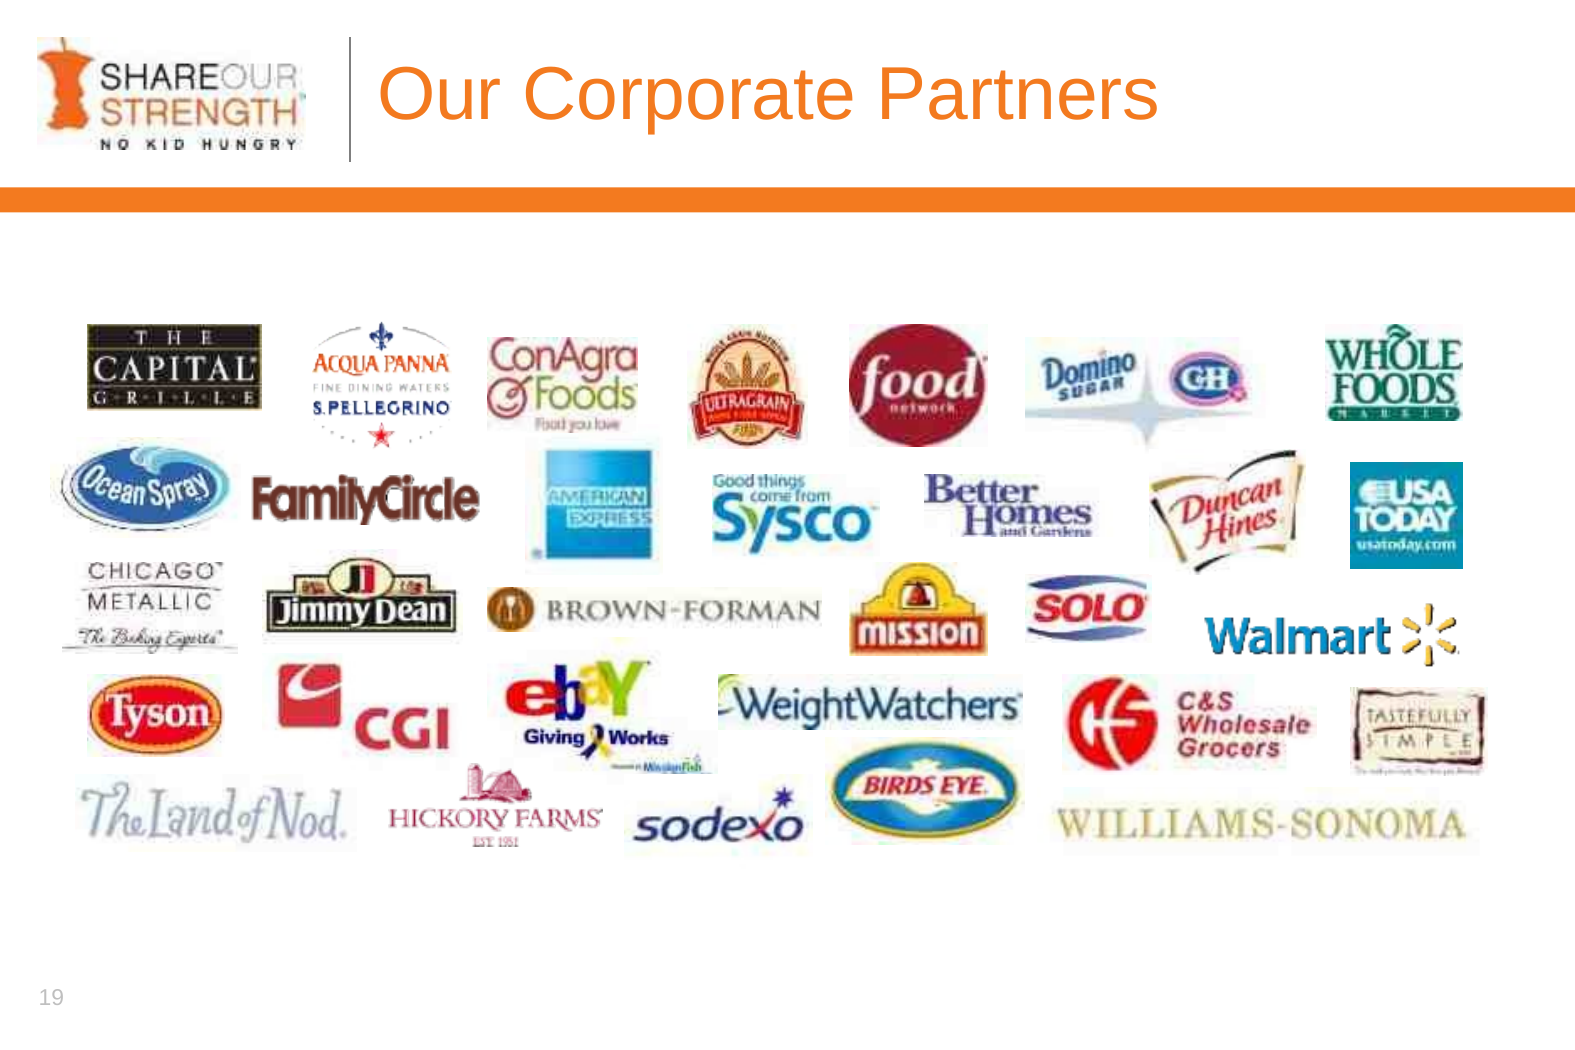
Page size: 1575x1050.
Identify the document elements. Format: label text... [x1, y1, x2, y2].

picture [687, 324, 808, 449]
picture [924, 474, 1123, 537]
picture [62, 562, 238, 654]
picture [1350, 687, 1488, 776]
text_box Our Corporate Partners [362, 37, 1275, 165]
picture [1350, 462, 1365, 466]
picture [1325, 324, 1463, 421]
picture [1430, 564, 1457, 569]
picture [87, 324, 262, 411]
picture [50, 437, 490, 538]
picture [487, 337, 663, 575]
picture [37, 37, 306, 150]
picture [87, 674, 225, 757]
picture [312, 312, 452, 458]
picture [1037, 787, 1488, 868]
picture [1200, 599, 1463, 670]
picture [1360, 565, 1426, 569]
picture [1350, 462, 1463, 556]
picture [825, 737, 1025, 845]
picture [849, 324, 988, 447]
picture [1025, 337, 1306, 643]
picture [487, 587, 822, 632]
picture [75, 549, 1023, 875]
picture [1062, 674, 1317, 775]
picture [712, 474, 988, 656]
